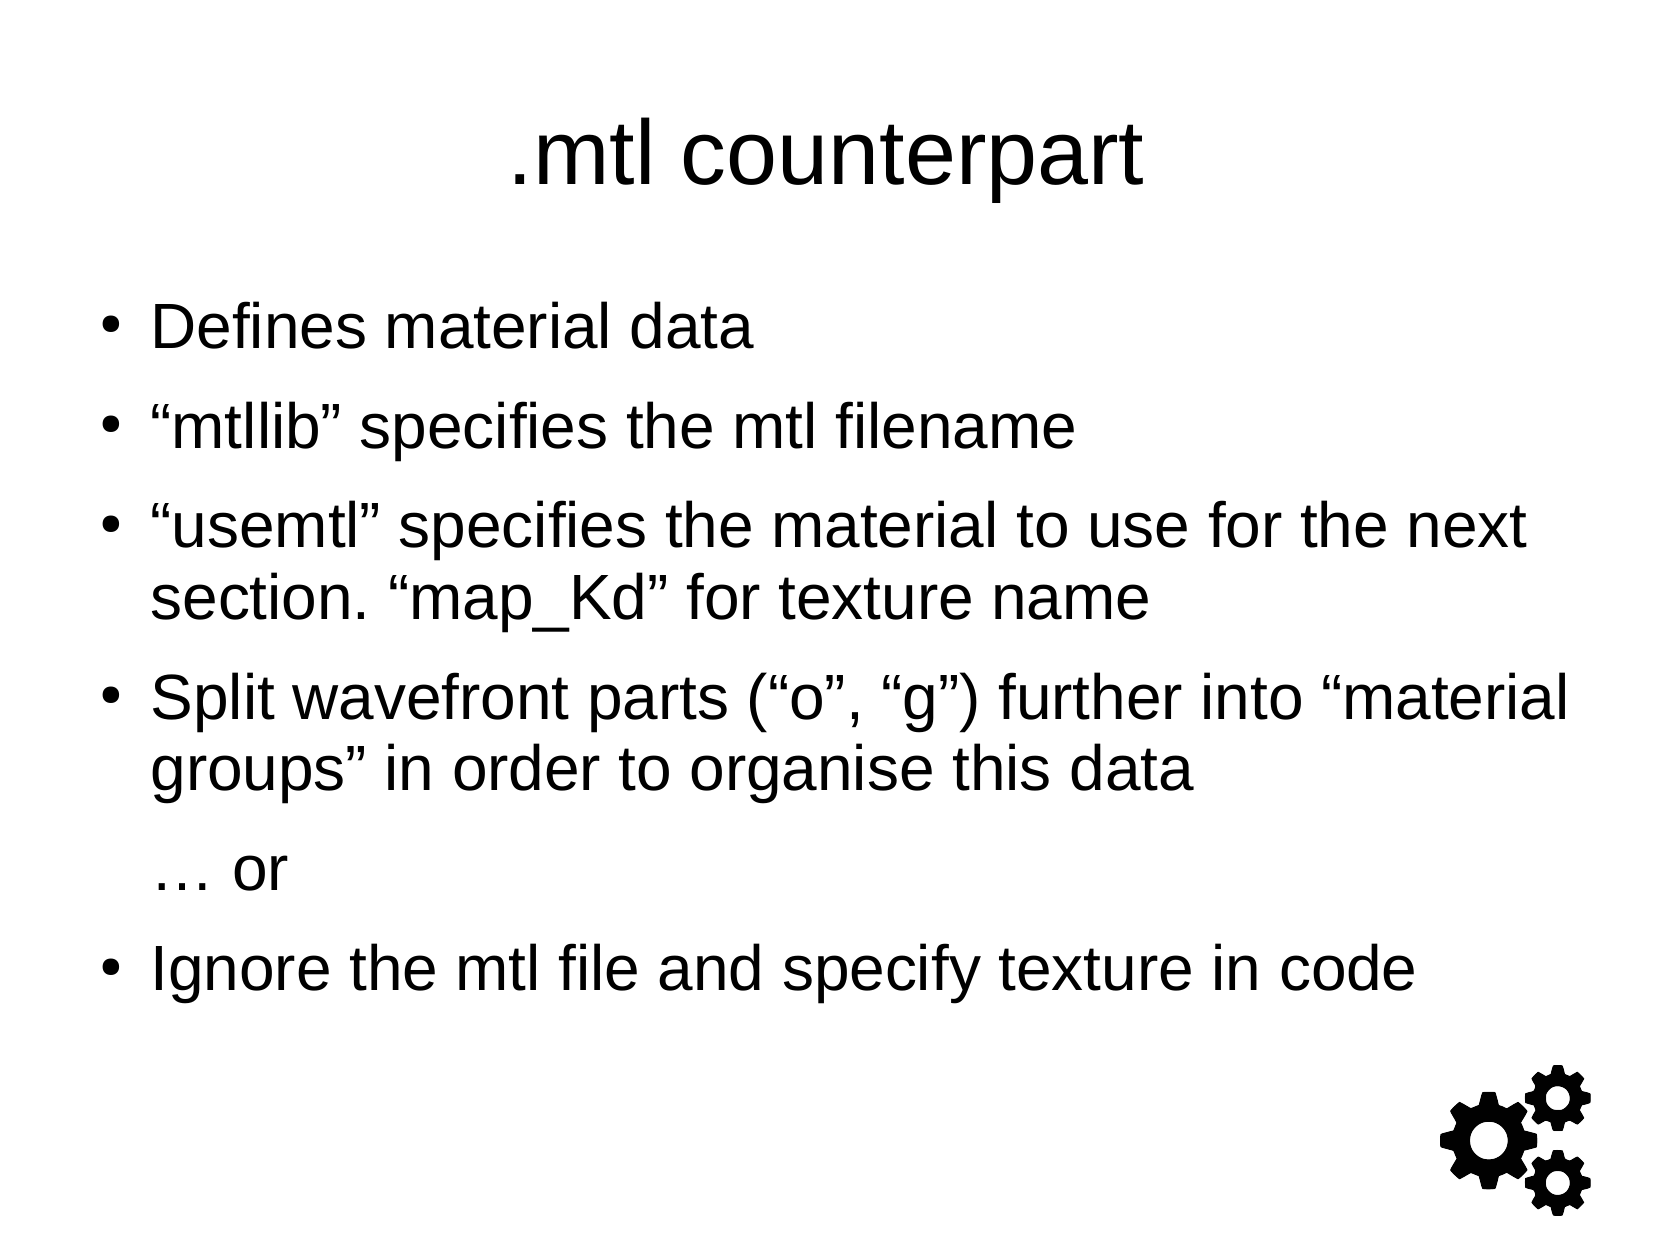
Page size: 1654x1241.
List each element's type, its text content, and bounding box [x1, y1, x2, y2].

title .mtl counterpart [82, 49, 1571, 257]
picture [1440, 1065, 1591, 1216]
list Defines material data “mtllib” specifies the mtl filename “usemtl” specifies the material to use for the next section. “map_Kd” for texture name Split wavefront parts (“o”, “g”) further into “material groups” in order to organise this data … or Ignore the mtl file and specify texture in code [82, 290, 1571, 1010]
